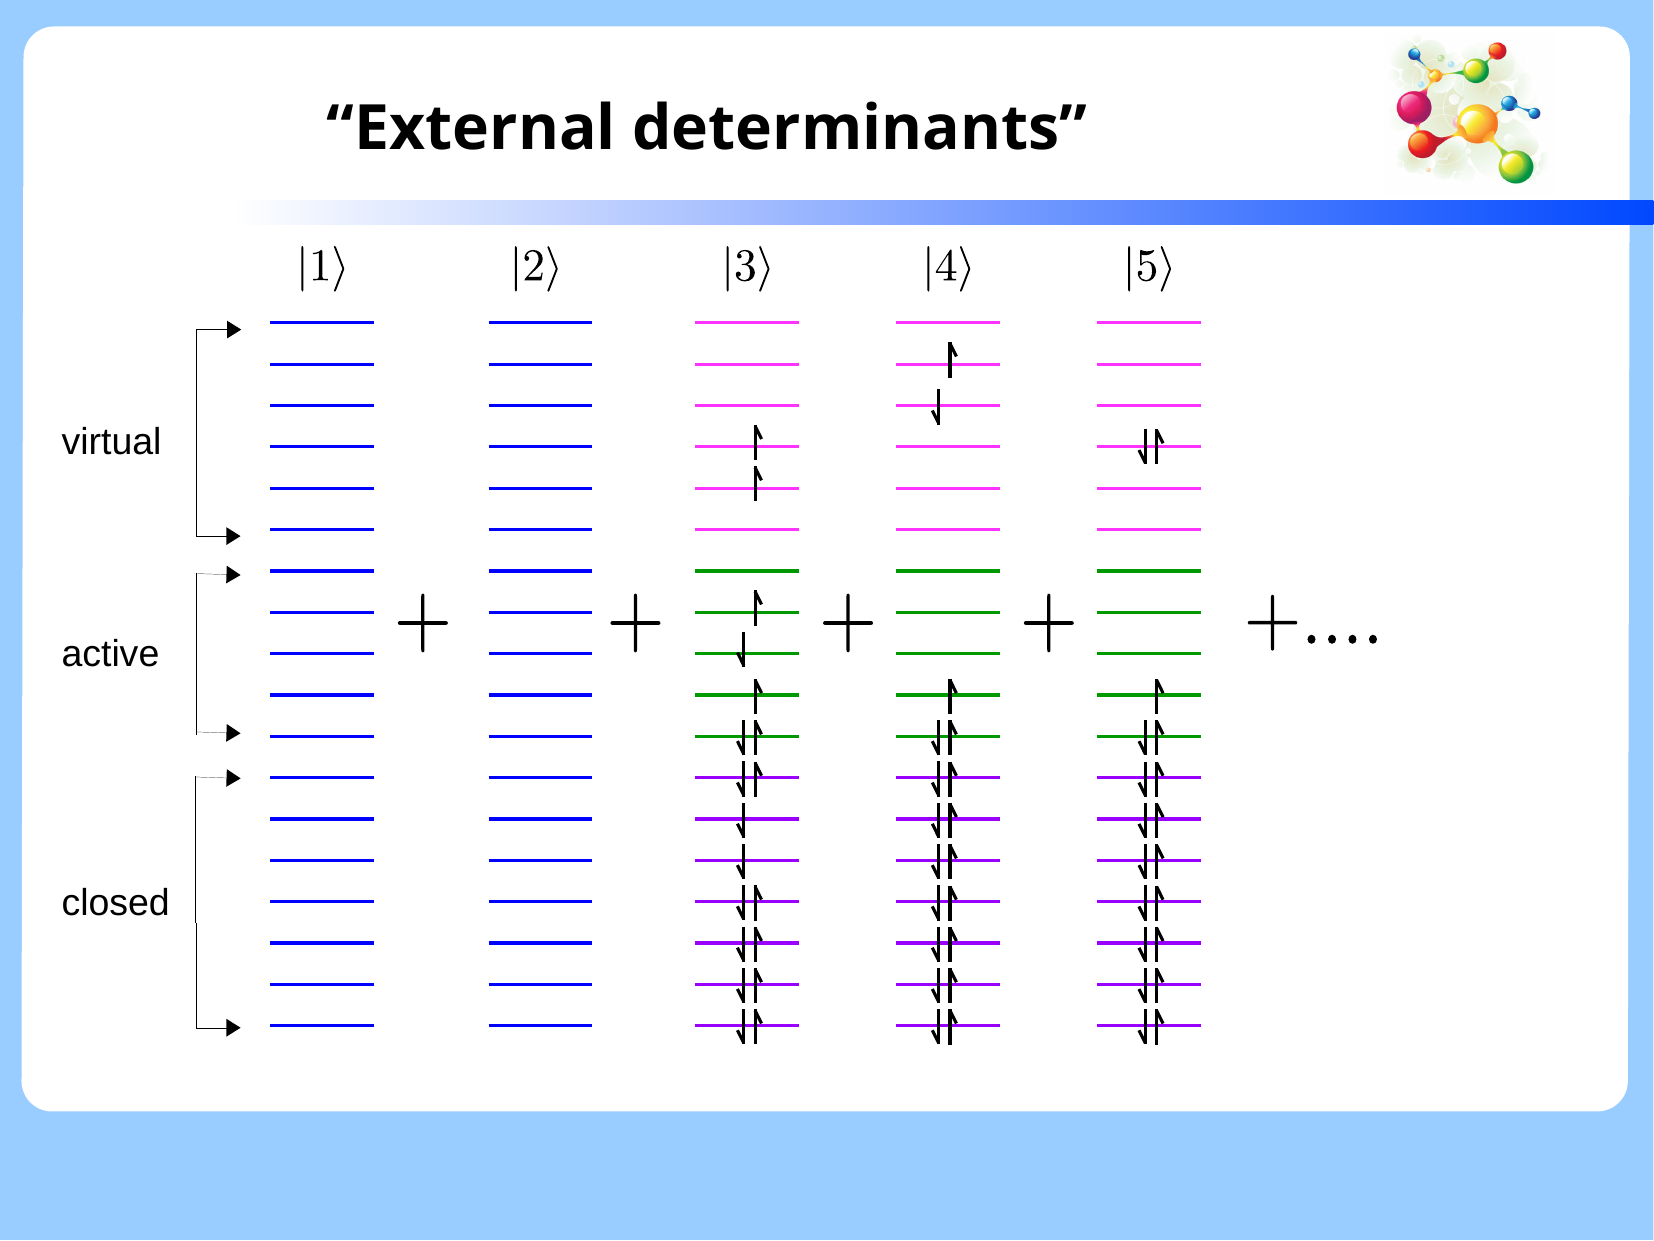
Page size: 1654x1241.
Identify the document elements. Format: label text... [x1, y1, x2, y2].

title “External determinants” [82, 49, 1332, 201]
text_box [509, 246, 563, 292]
text_box [1019, 593, 1078, 653]
text_box [1243, 594, 1384, 651]
text_box [296, 245, 350, 292]
text_box closed [46, 873, 314, 931]
text_box active [46, 625, 314, 683]
text_box virtual [46, 412, 177, 512]
text_box [818, 593, 877, 653]
text_box [1122, 246, 1177, 292]
text_box [721, 246, 775, 292]
picture [1382, 29, 1556, 195]
text_box [922, 246, 976, 292]
text_box [393, 593, 452, 653]
text_box [606, 593, 665, 653]
